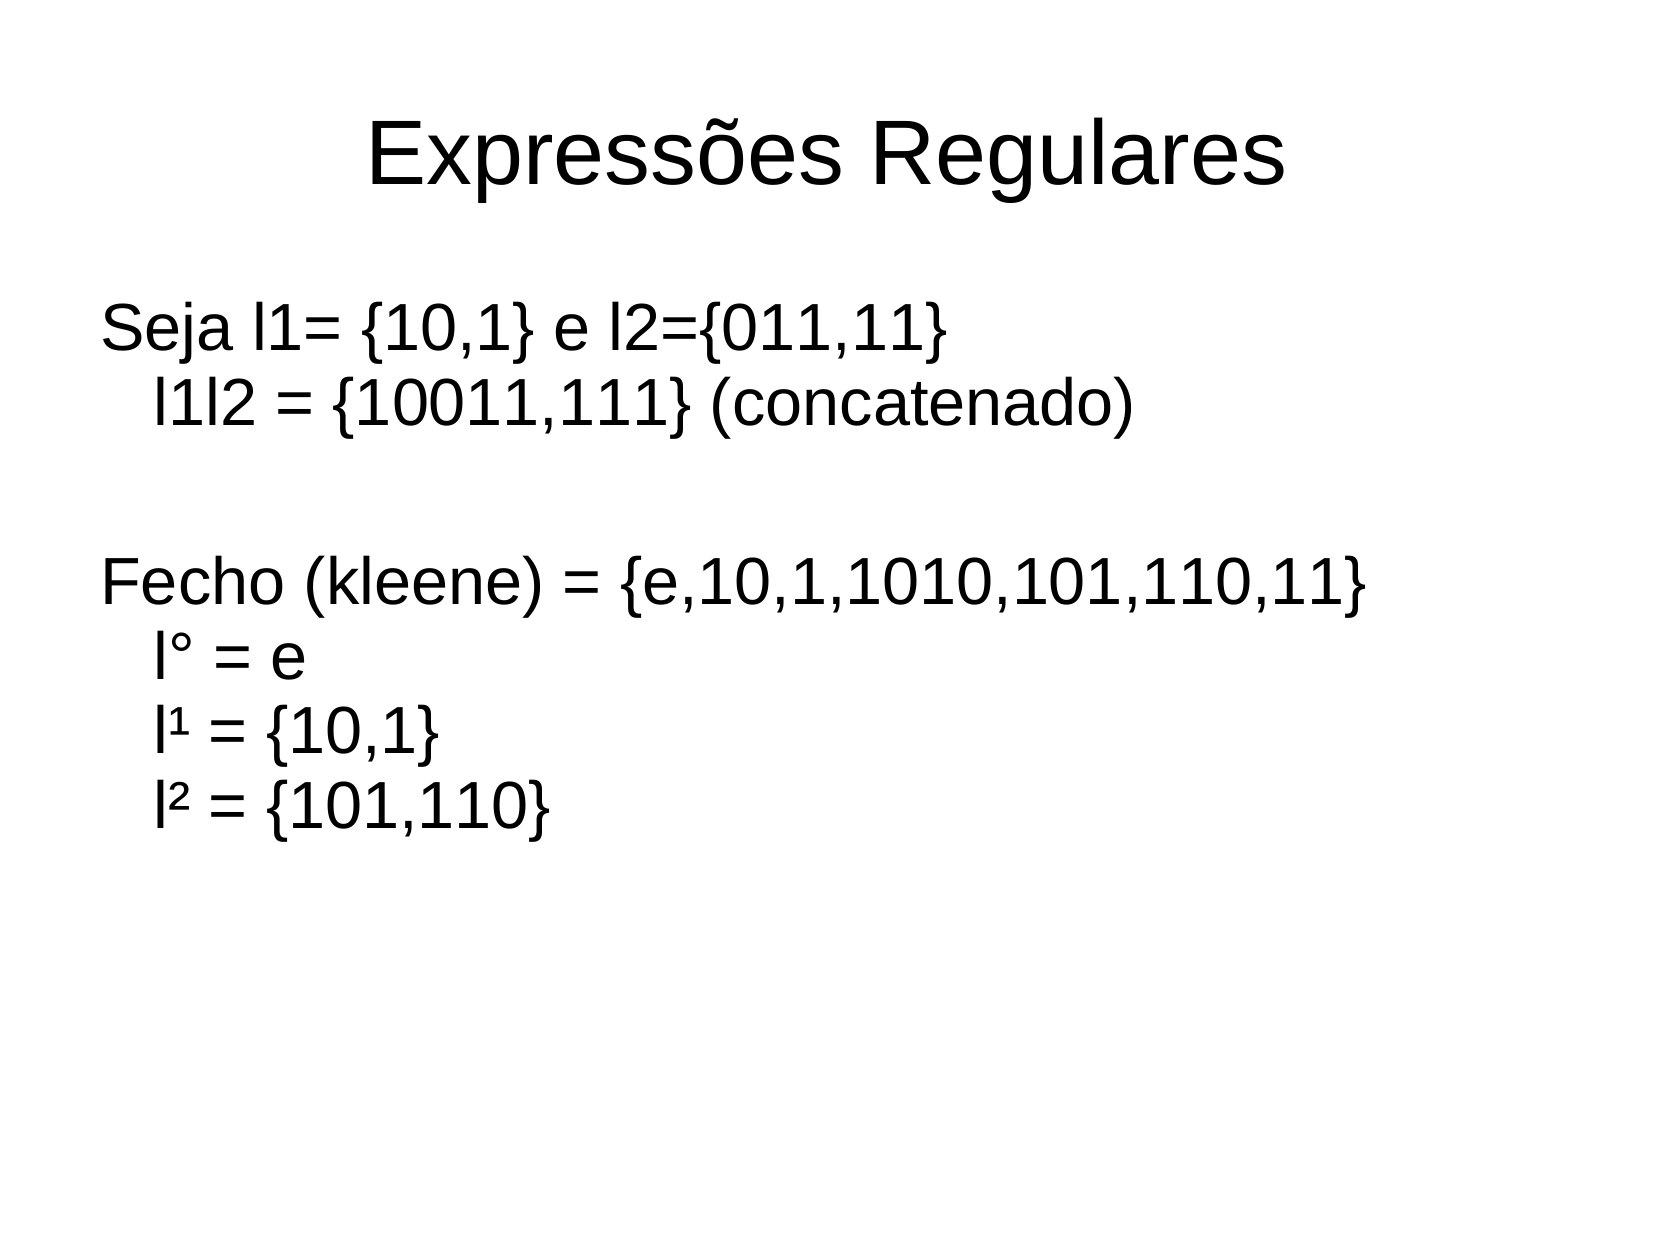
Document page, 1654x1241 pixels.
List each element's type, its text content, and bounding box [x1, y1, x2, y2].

list Seja l1= {10,1} e l2={011,11} l1l2 = {10011,111} (concatenado) Fecho (kleene) = {e,10,1,1010,101,110,11} l° = e l¹ = {10,1} l² = {101,110} [82, 290, 1571, 1109]
title Expressões Regulares [82, 49, 1571, 257]
